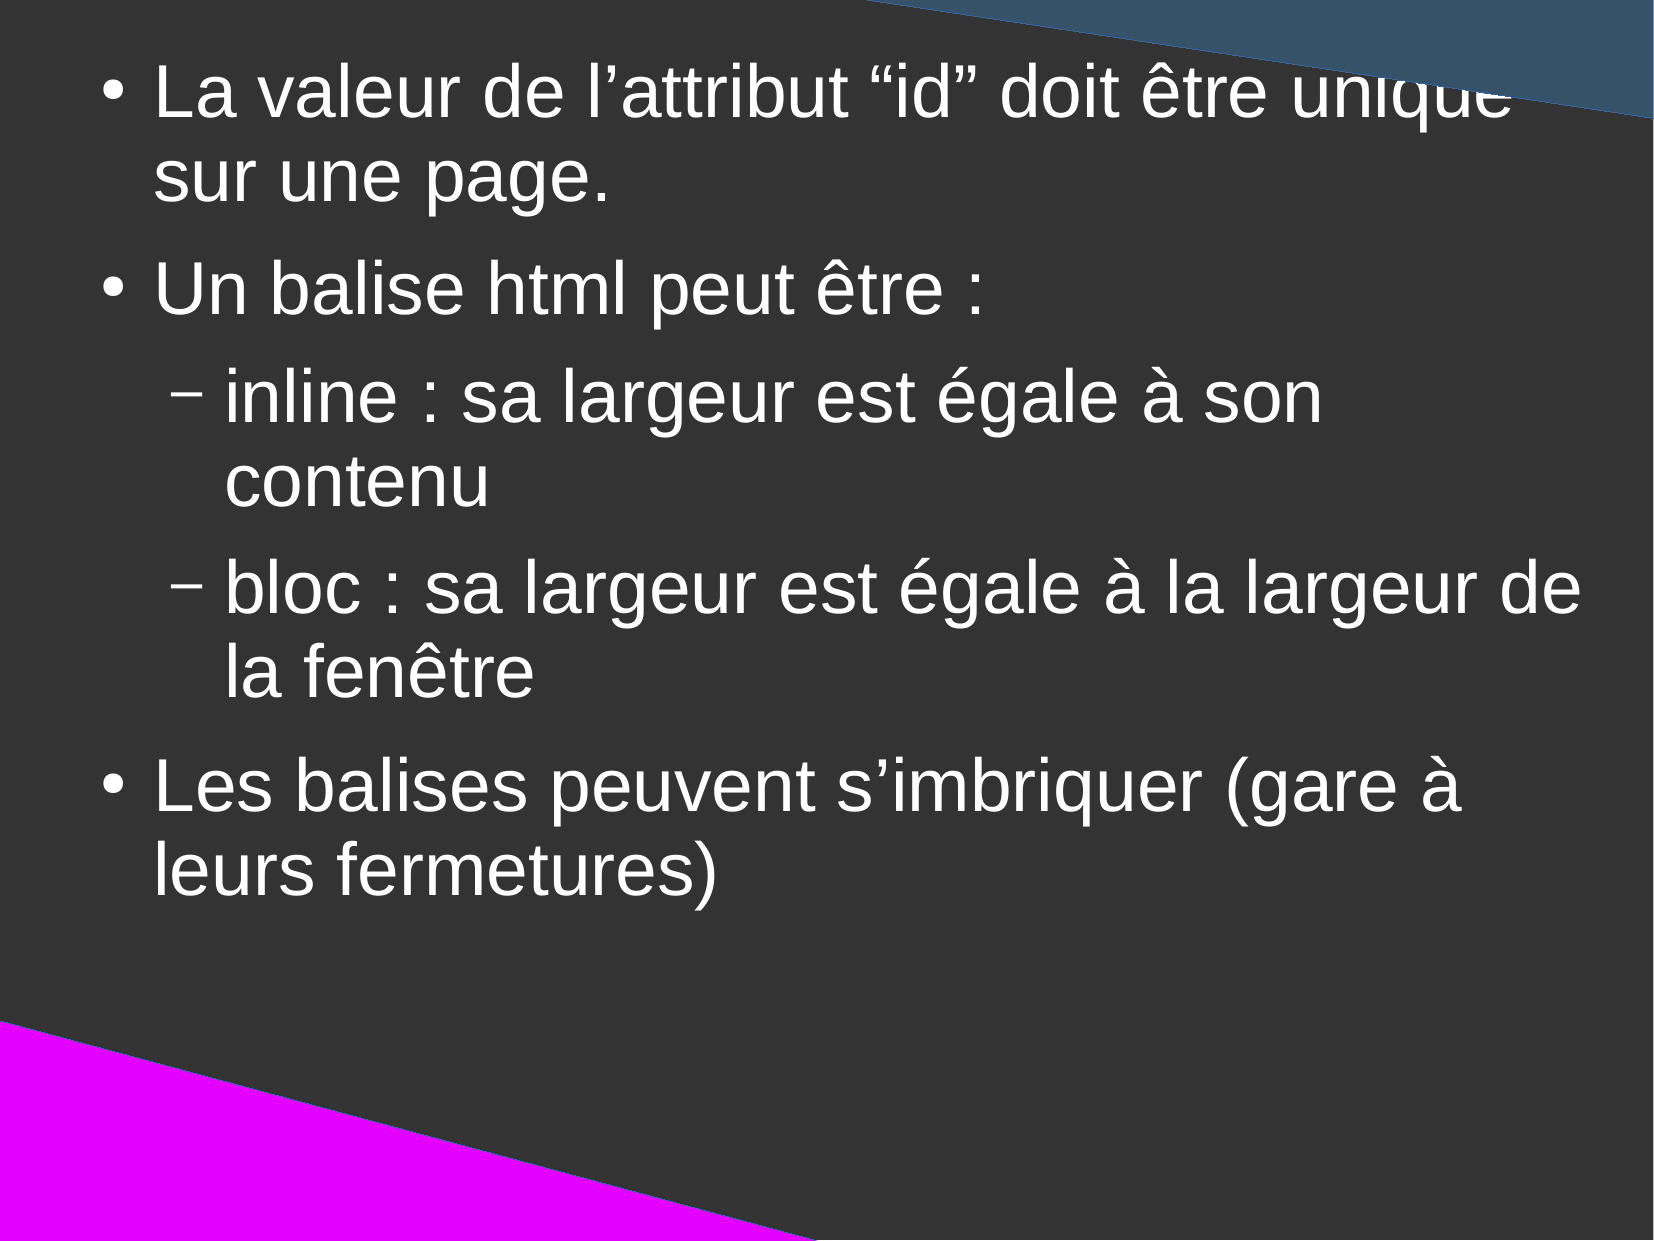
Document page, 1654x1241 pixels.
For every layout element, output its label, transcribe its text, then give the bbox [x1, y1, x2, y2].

list La valeur de l’attribut “id” doit être unique sur une page. Un balise html peut être : inline : sa largeur est égale à son contenu bloc : sa largeur est égale à la largeur de la fenêtre Les balises peuvent s’imbriquer (gare à leurs fermetures) [82, 49, 1607, 969]
text_box [867, 0, 1654, 119]
text_box [0, 1020, 819, 1241]
